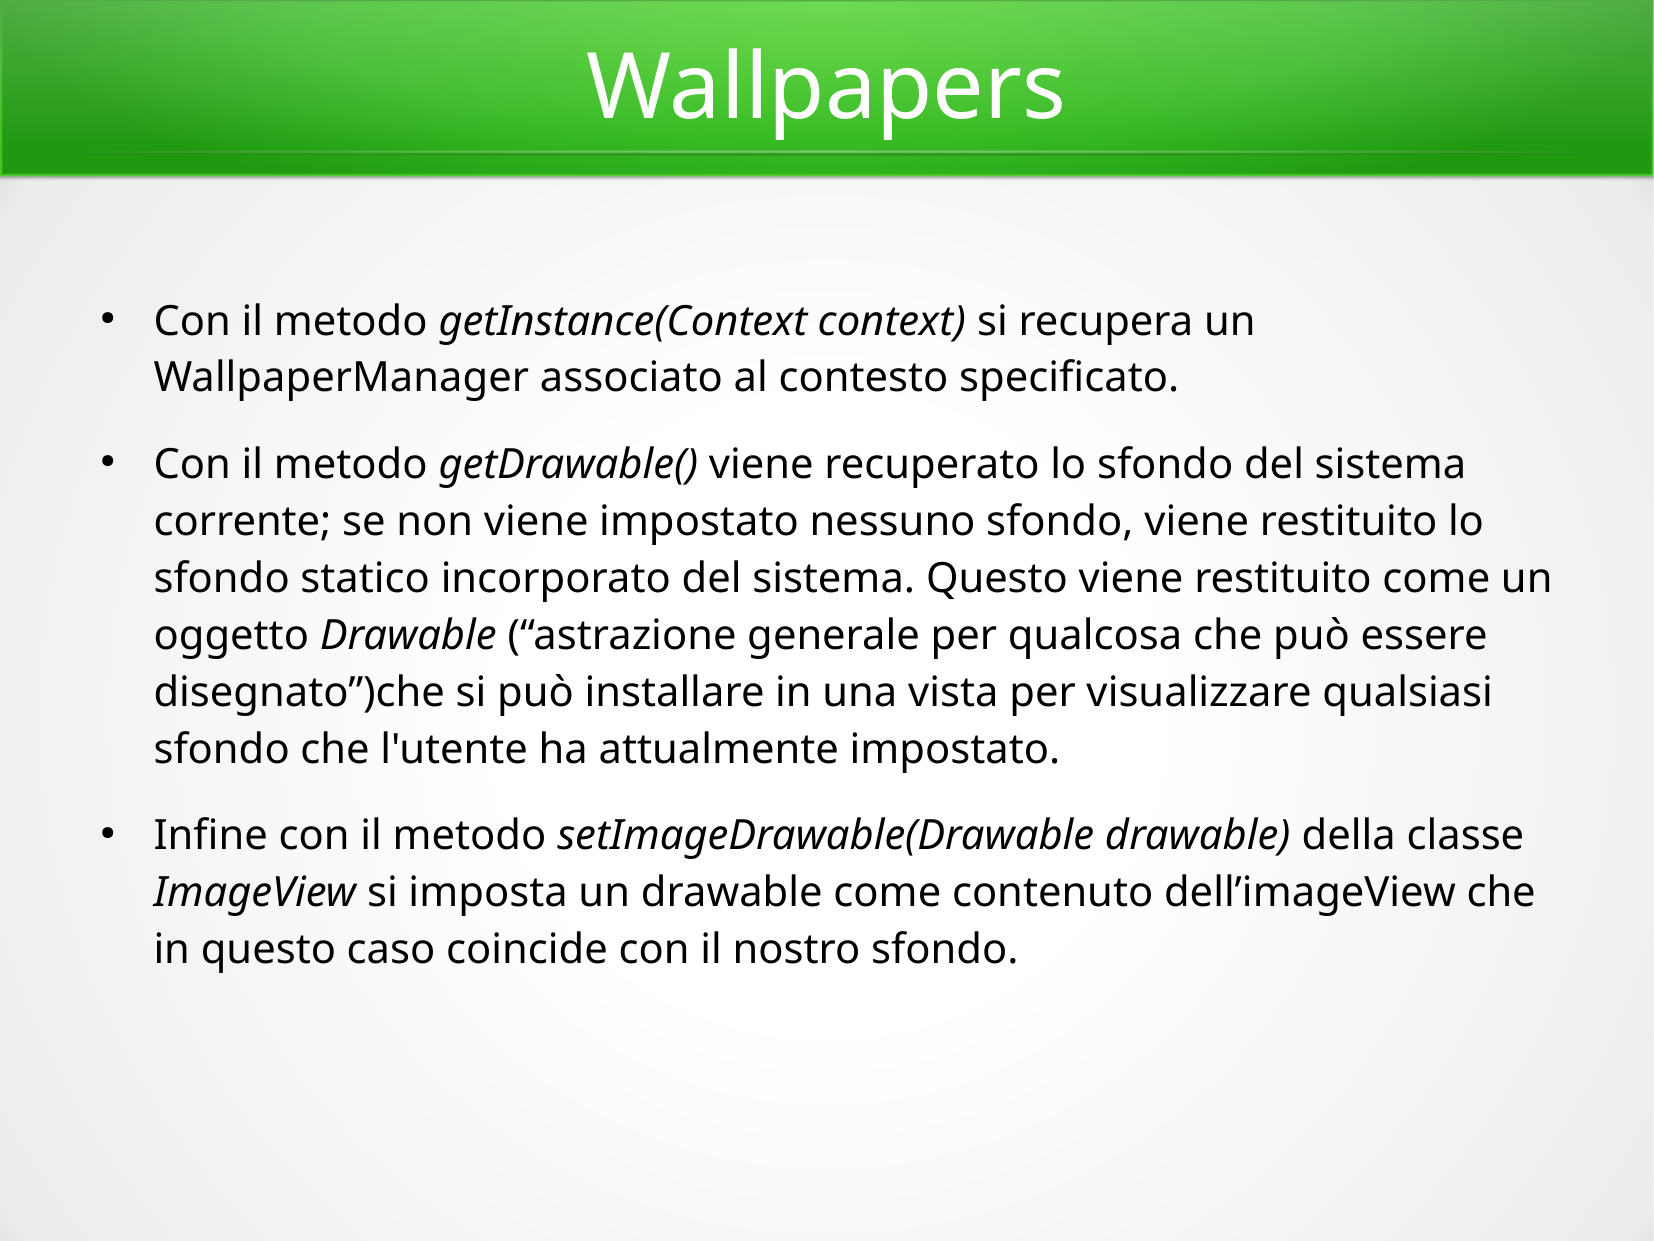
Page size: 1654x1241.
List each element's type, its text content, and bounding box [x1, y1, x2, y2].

picture [0, 0, 1654, 1241]
title Wallpapers [82, 11, 1571, 154]
list Con il metodo getInstance(Context context) si recupera un WallpaperManager associato al contesto specificato. Con il metodo getDrawable() viene recuperato lo sfondo del sistema corrente; se non viene impostato nessuno sfondo, viene restituito lo sfondo statico incorporato del sistema. Questo viene restituito come un oggetto Drawable (“astrazione generale per qualcosa che può essere disegnato”)che si può installare in una vista per visualizzare qualsiasi sfondo che l'utente ha attualmente impostato. Infine con il metodo setImageDrawable(Drawable drawable) della classe ImageView si imposta un drawable come contenuto dell’imageView che in questo caso coincide con il nostro sfondo. [82, 290, 1571, 1010]
